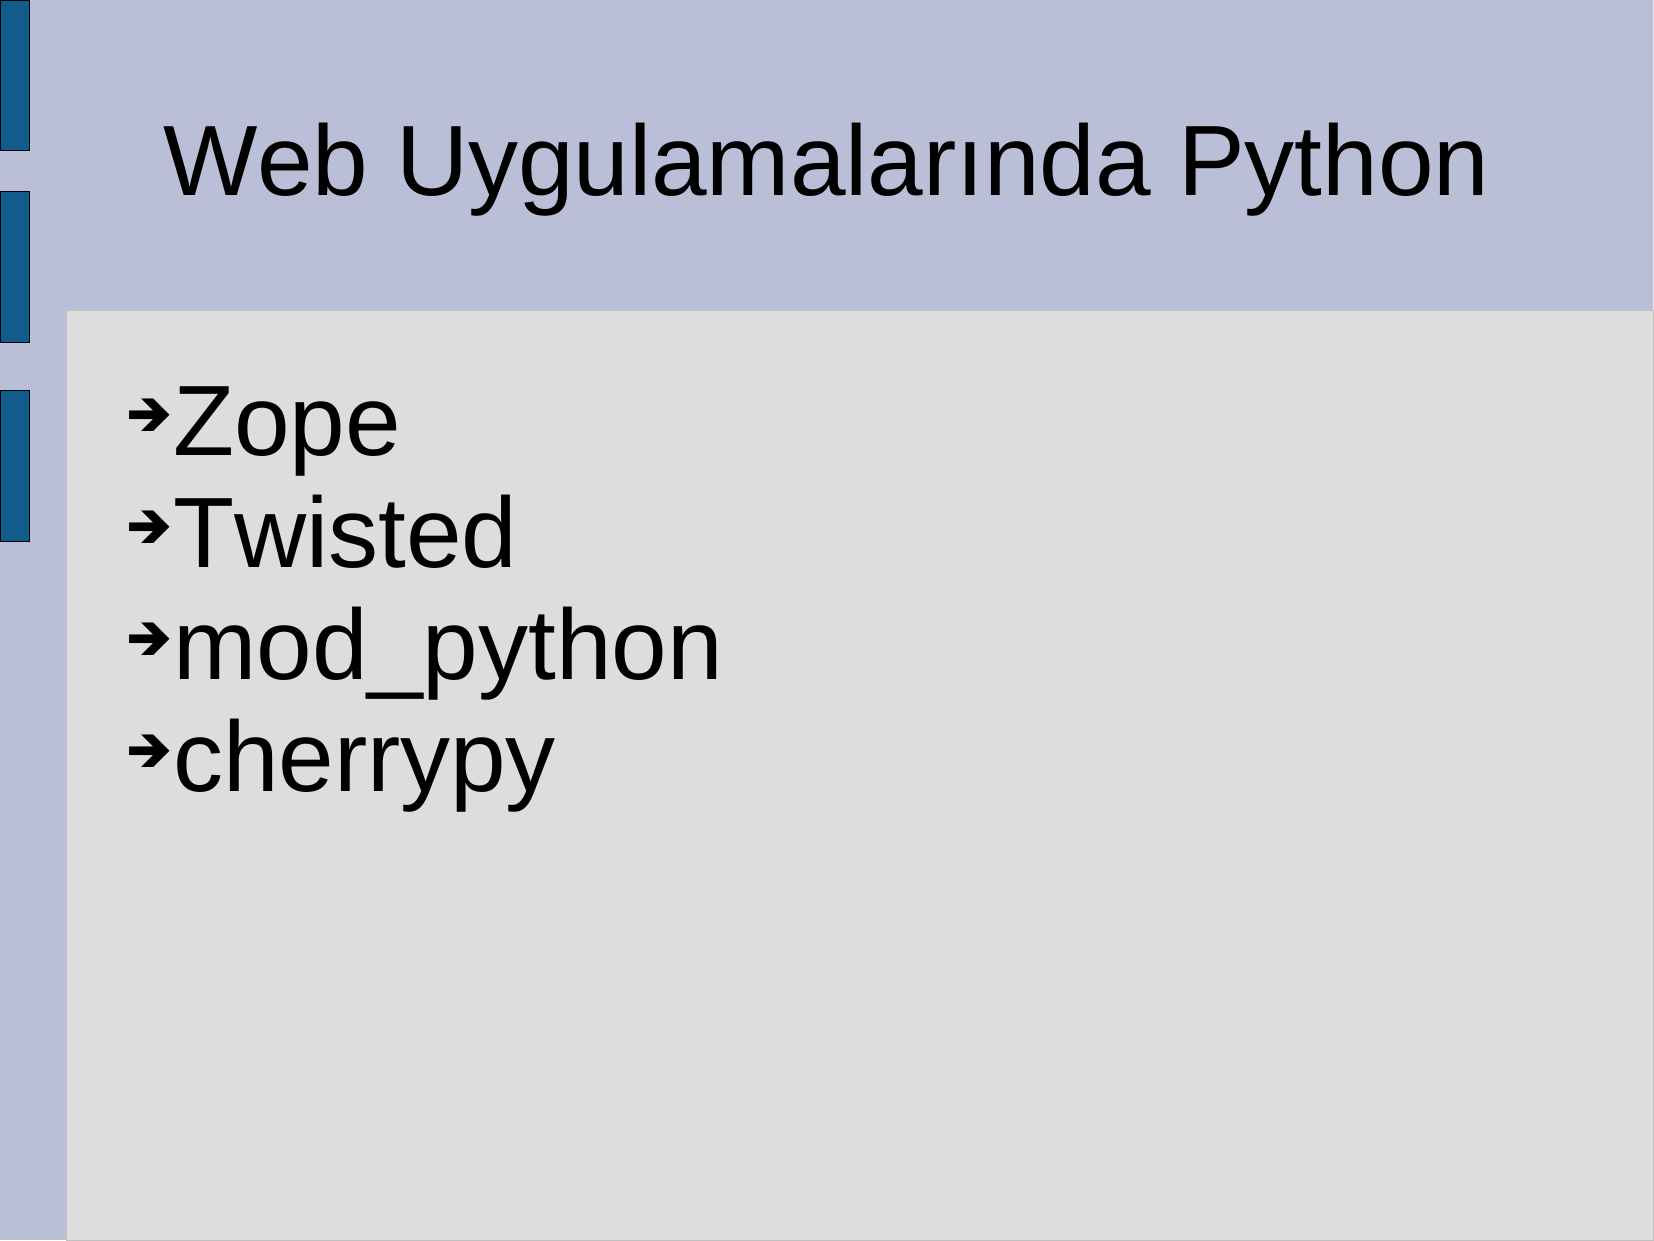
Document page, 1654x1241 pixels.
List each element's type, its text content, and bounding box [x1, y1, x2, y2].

text_box Web Uygulamalarında Python [163, 104, 1491, 229]
text_box Zope Twisted mod_python cherrypy [125, 365, 724, 862]
